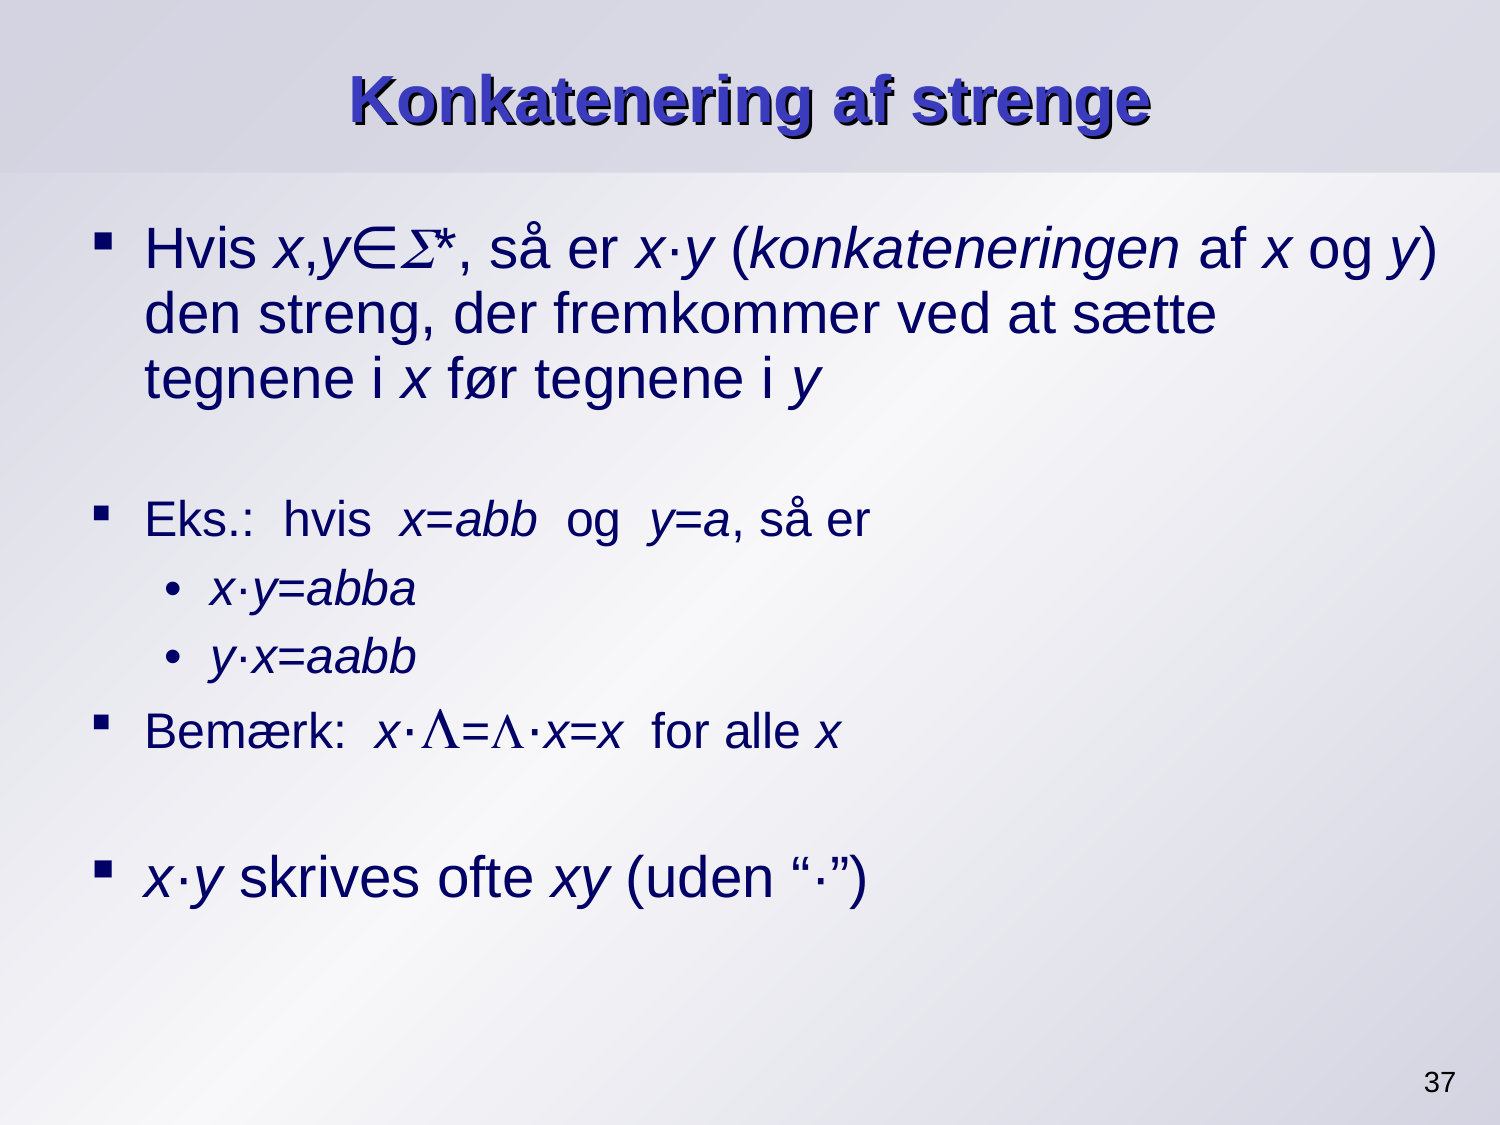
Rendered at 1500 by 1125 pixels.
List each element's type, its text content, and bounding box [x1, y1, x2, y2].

list Hvis x,y∈Σ*, så er x·y (konkateneringen af x og y) den streng, der fremkommer ved at sætte tegnene i x før tegnene i y Eks.: hvis x=abb og y=a, så er x·y=abba y·x=aabb Bemærk: x·Λ=Λ·x=x for alle x x·y skrives ofte xy (uden “·”) [74, 208, 1459, 1048]
title Konkatenering af strenge [75, 24, 1426, 174]
